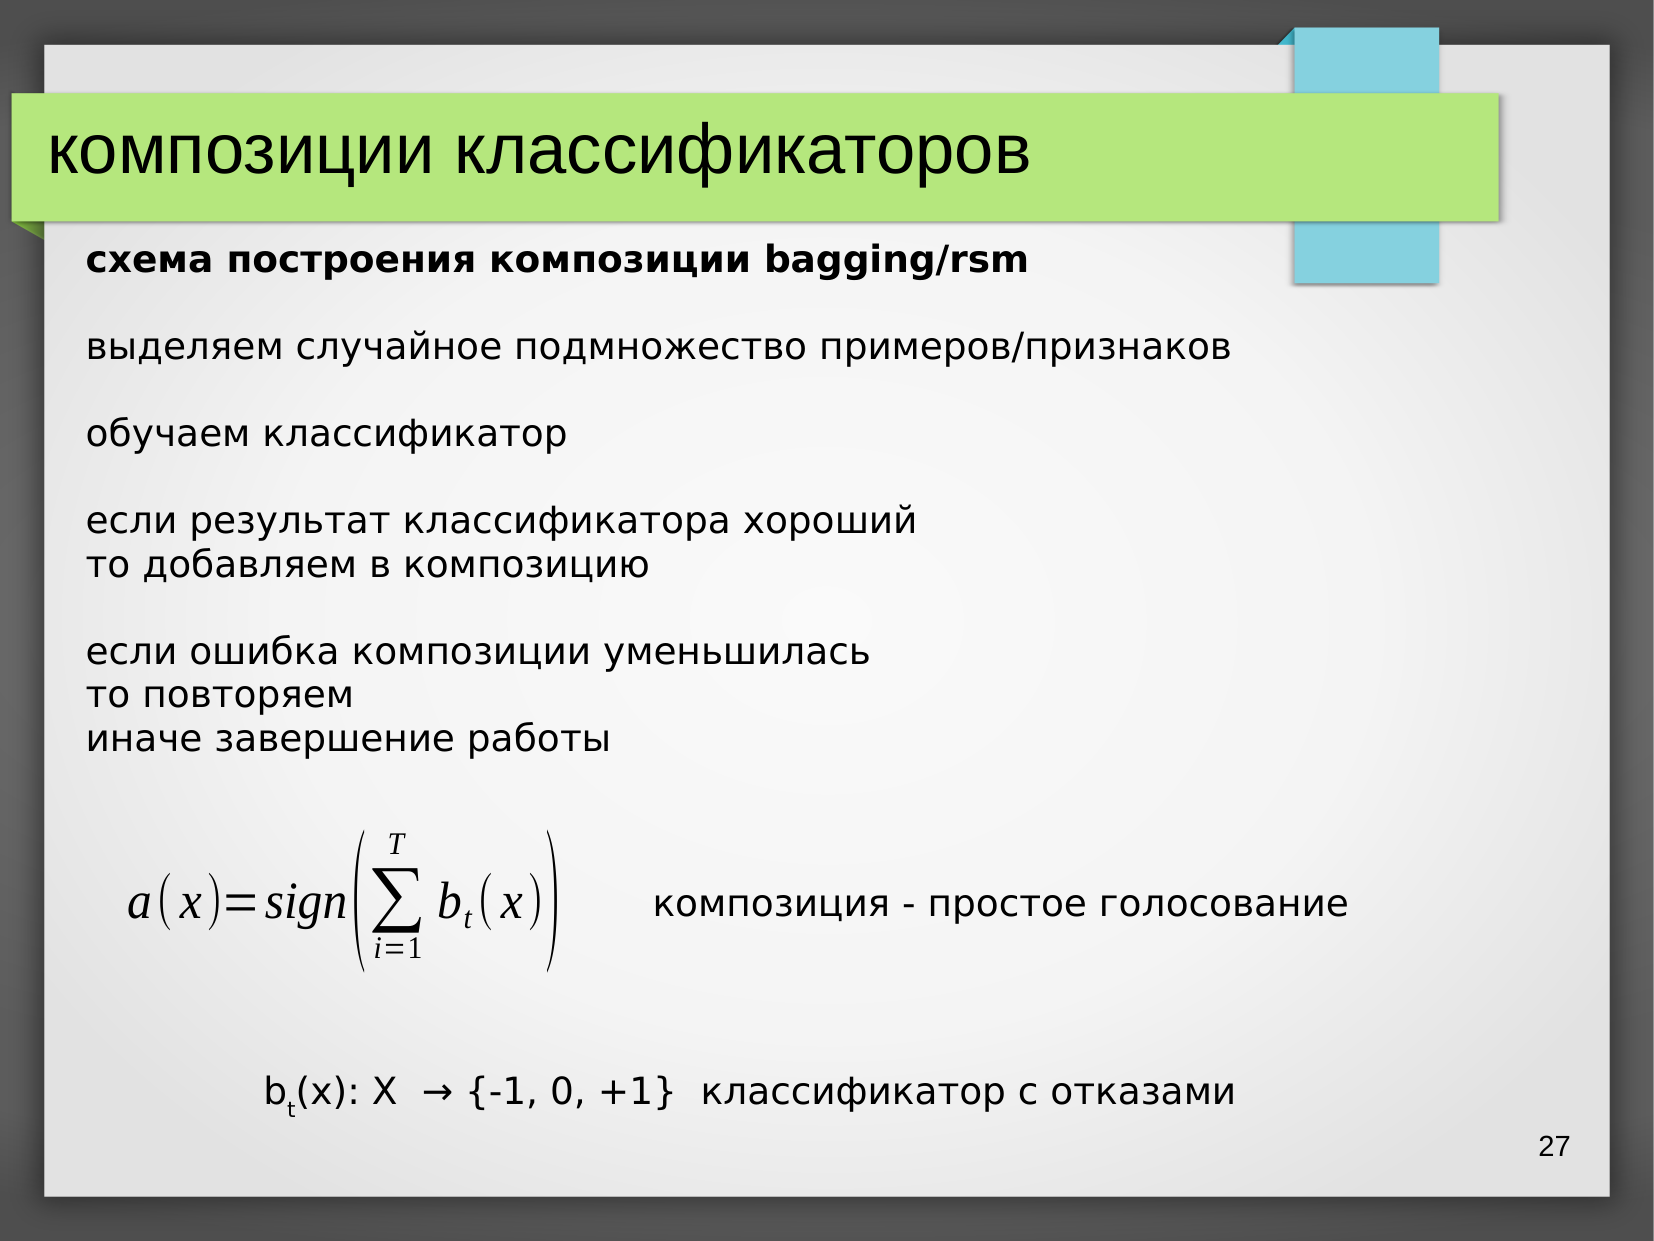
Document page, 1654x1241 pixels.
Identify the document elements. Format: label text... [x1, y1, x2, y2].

text_box композиция - простое голосование [637, 874, 1365, 934]
title композиции классификаторов [47, 109, 1501, 189]
chart [119, 826, 567, 976]
text_box bt(x): X → {-1, 0, +1} классификатор с отказами [248, 1062, 1252, 1130]
picture [0, 0, 1654, 1241]
text_box схема построения композиции bagging/rsm выделяем случайное подмножество примеров/признаков обучаем классификатор если результат классификатора хороший то добавляем в композицию если ошибка композиции уменьшилась то повторяем иначе завершение работы [70, 230, 1548, 768]
